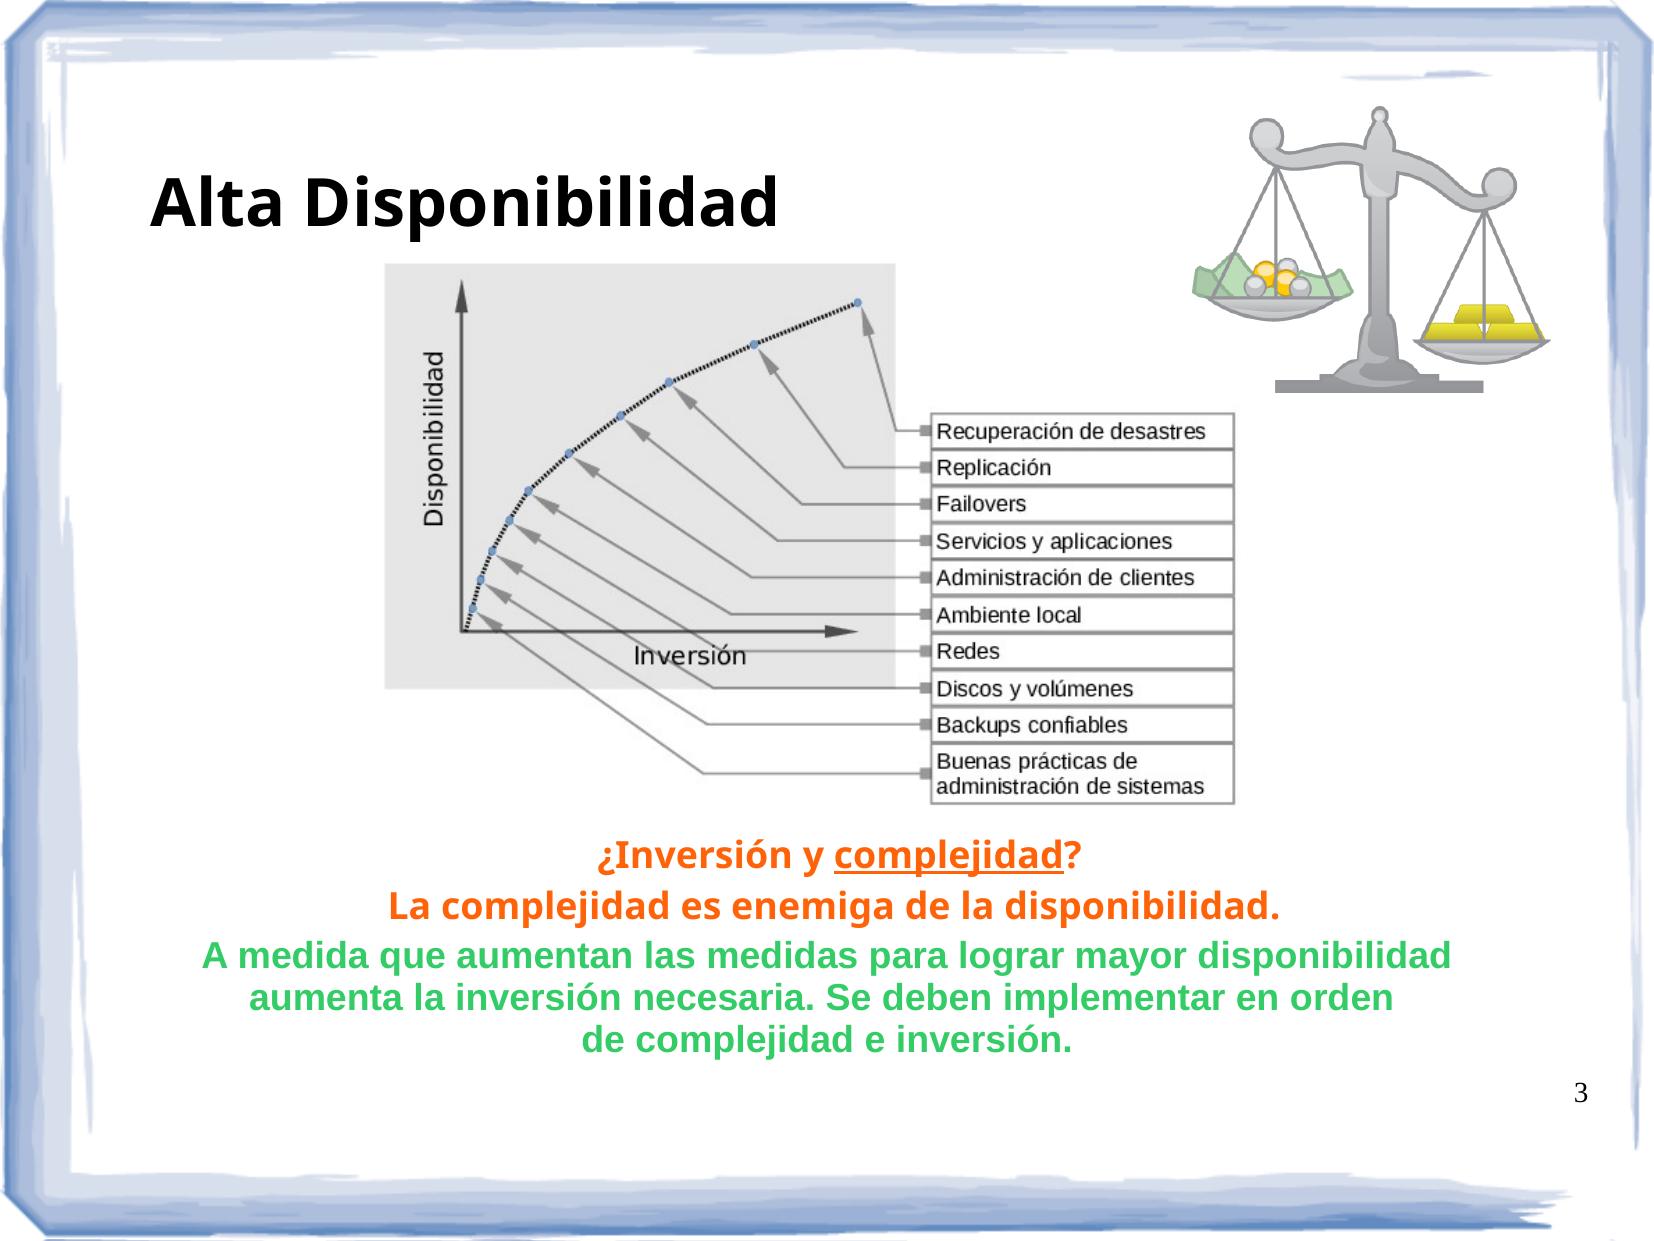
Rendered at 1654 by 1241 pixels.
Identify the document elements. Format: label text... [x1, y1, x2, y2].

text_box ¿Inversión y complejidad? La complejidad es enemiga de la disponibilidad. [372, 820, 1282, 919]
text_box Alta Disponibilidad [135, 147, 773, 250]
text_box A medida que aumentan las medidas para lograr mayor disponibilidad aumenta la inversión necesaria. Se deben implementar en orden de complejidad e inversión. [186, 927, 1469, 1068]
picture [0, 0, 1654, 1241]
